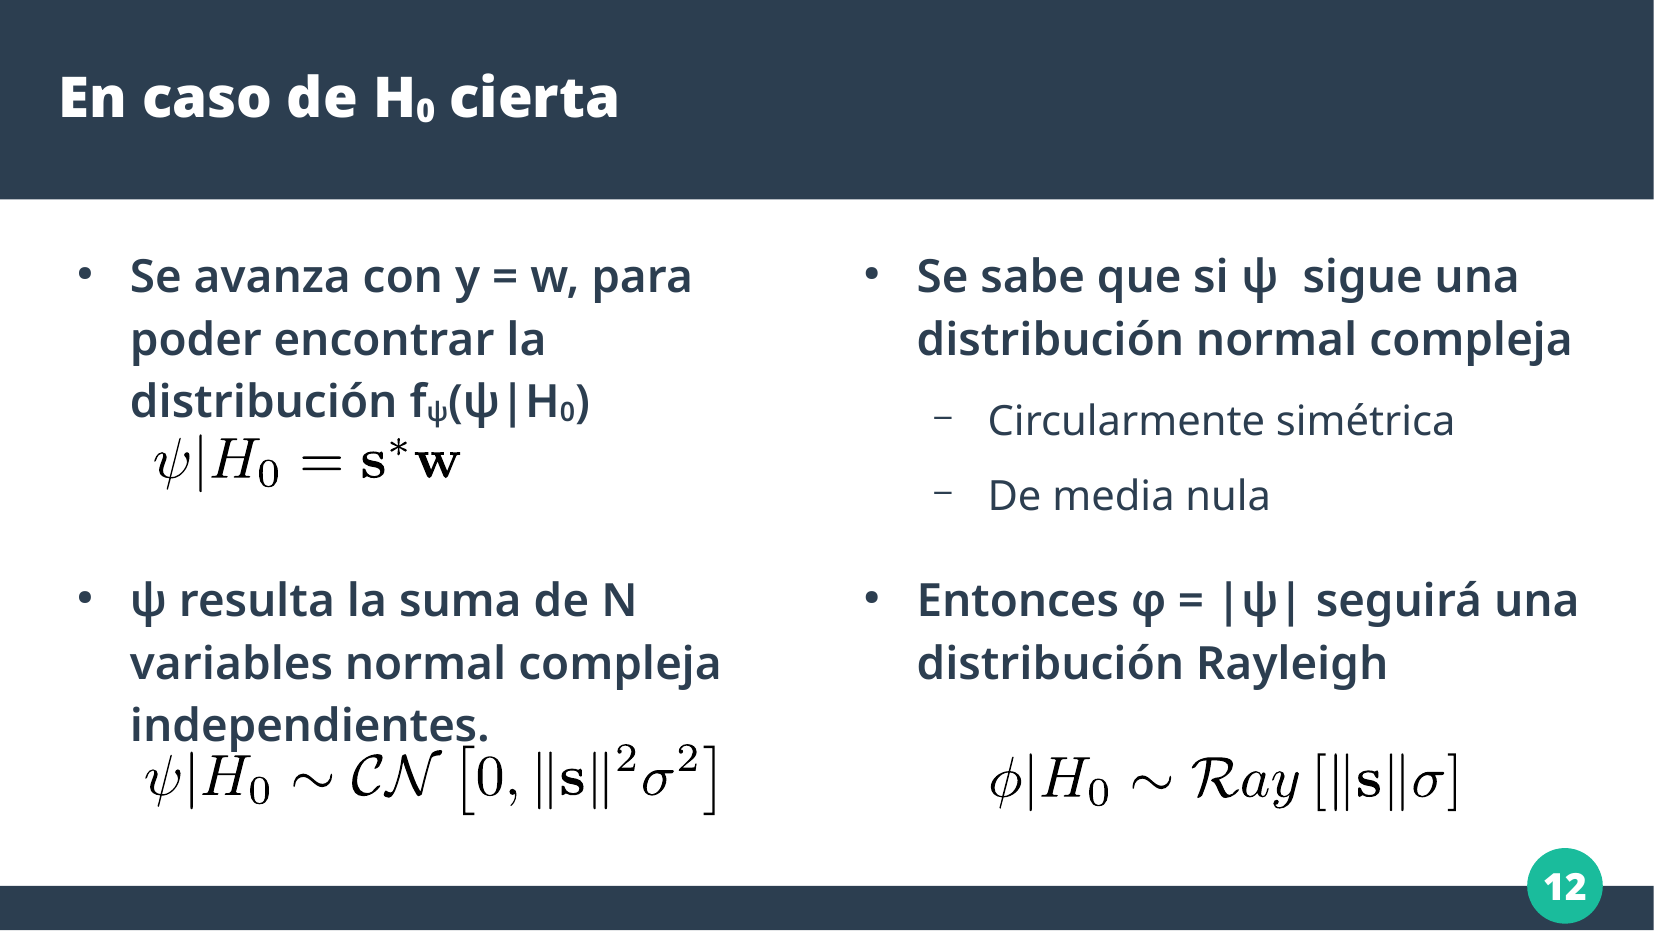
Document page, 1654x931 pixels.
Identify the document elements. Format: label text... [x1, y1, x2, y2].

text_box [154, 434, 461, 493]
title En caso de H0 cierta [59, 37, 1595, 155]
list ψ resulta la suma de N variables normal compleja independientes. [59, 567, 809, 864]
list Entonces φ = |ψ| seguirá una distribución Rayleigh [845, 567, 1596, 864]
list Se avanza con y = w, para poder encontrar la distribución fψ(ψ|H0) [59, 243, 809, 540]
list Se sabe que si ψ sigue una distribución normal compleja Circularmente simétrica De media nula [845, 243, 1596, 540]
